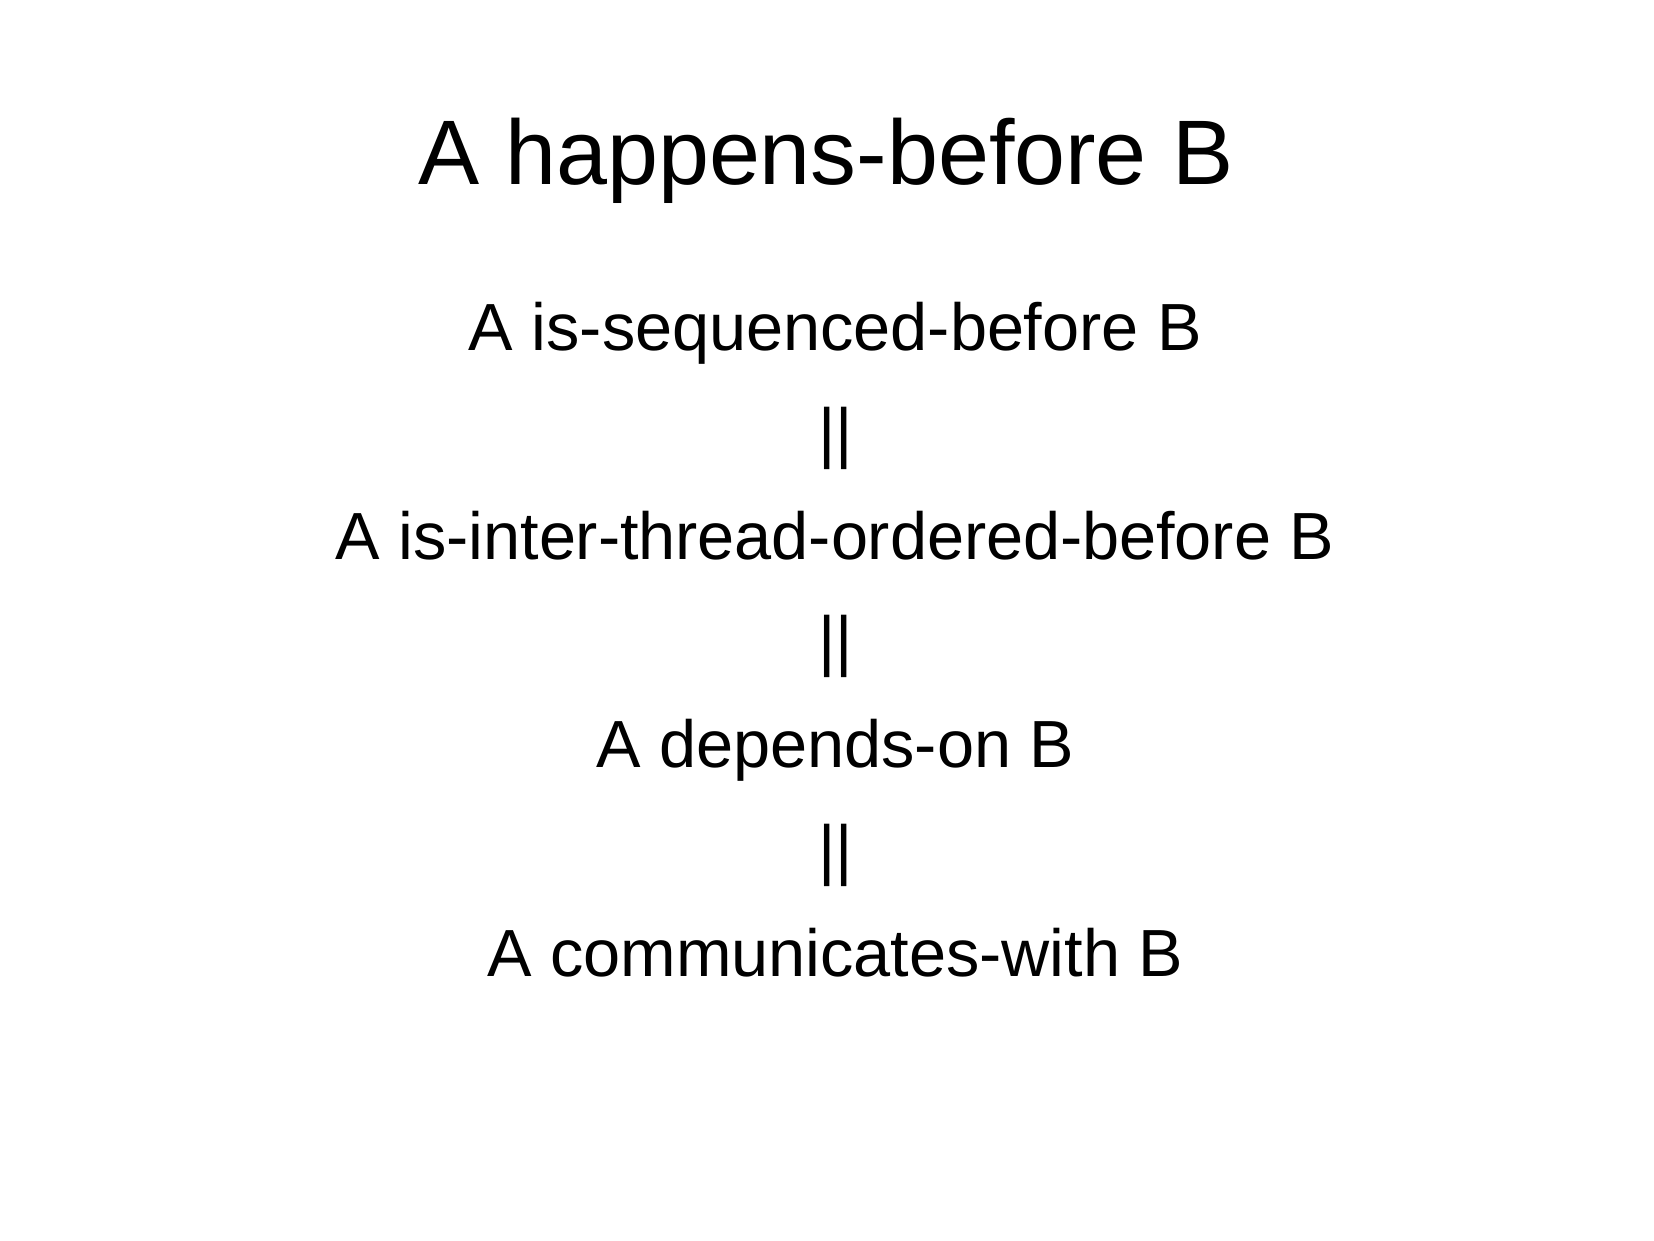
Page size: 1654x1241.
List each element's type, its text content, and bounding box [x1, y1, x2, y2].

list A is-sequenced-before B || A is-inter-thread-ordered-before B || A depends-on B || A communicates-with B [82, 290, 1571, 1096]
title A happens-before B [82, 56, 1571, 250]
